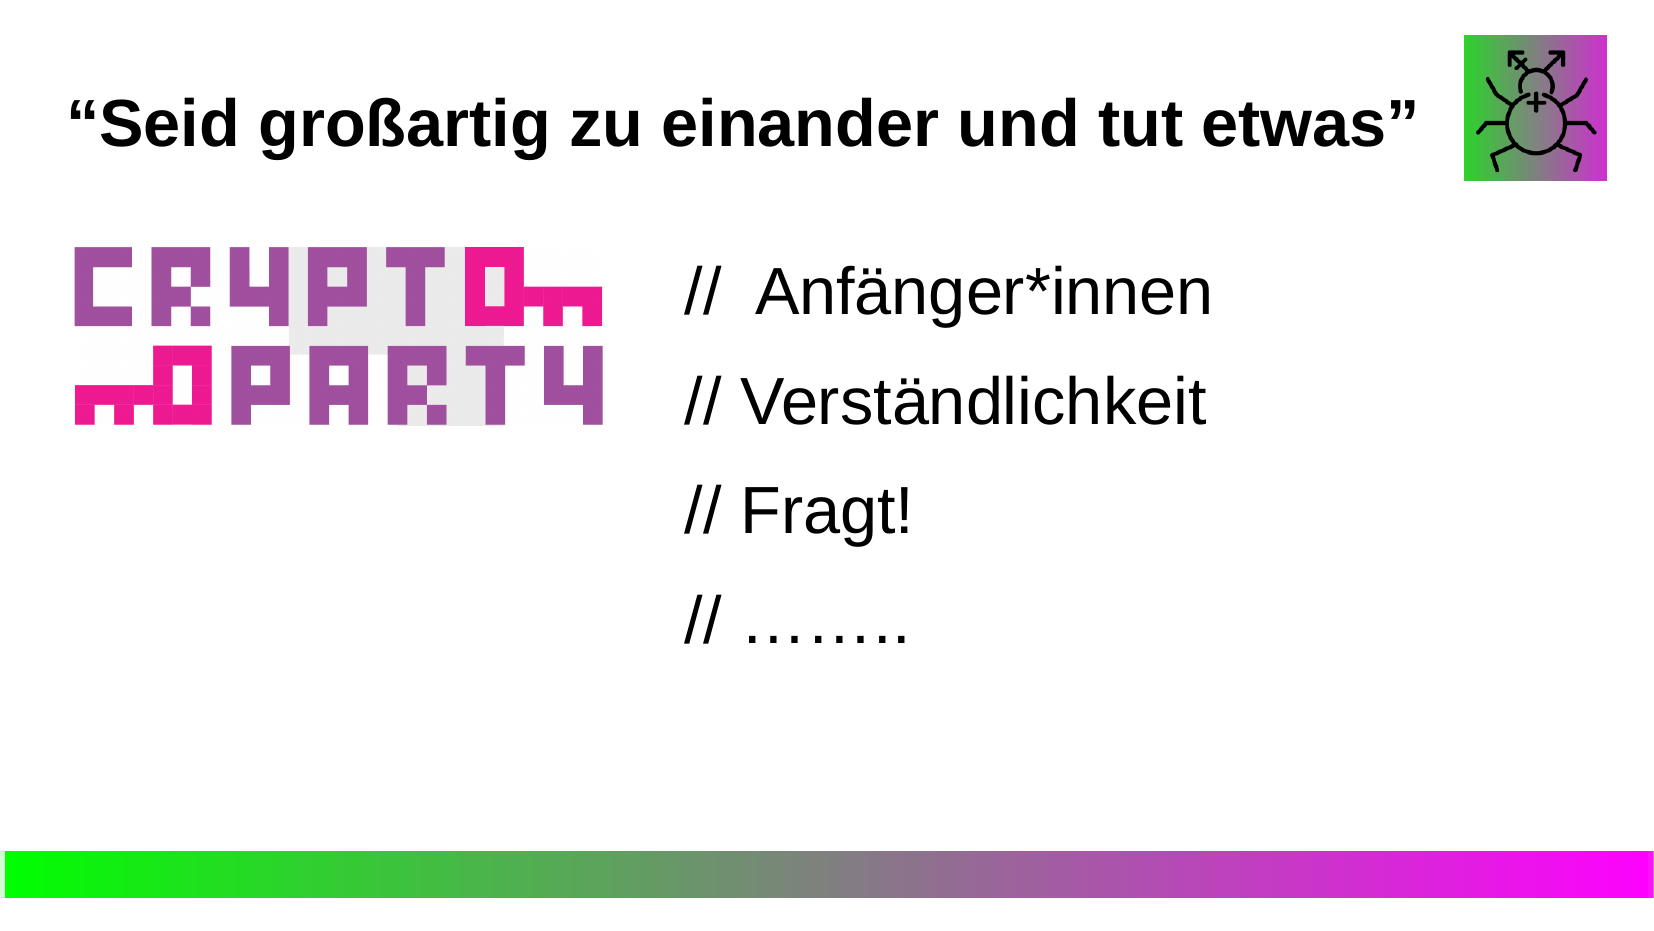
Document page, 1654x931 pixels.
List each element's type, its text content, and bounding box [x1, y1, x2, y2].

title “Seid großartig zu einander und tut etwas” [35, 45, 1453, 195]
picture [1464, 35, 1607, 181]
picture [0, 851, 1654, 898]
picture [74, 247, 603, 426]
list // Anfänger*innen // Verständlichkeit // Fragt! // …….. [685, 248, 1619, 827]
